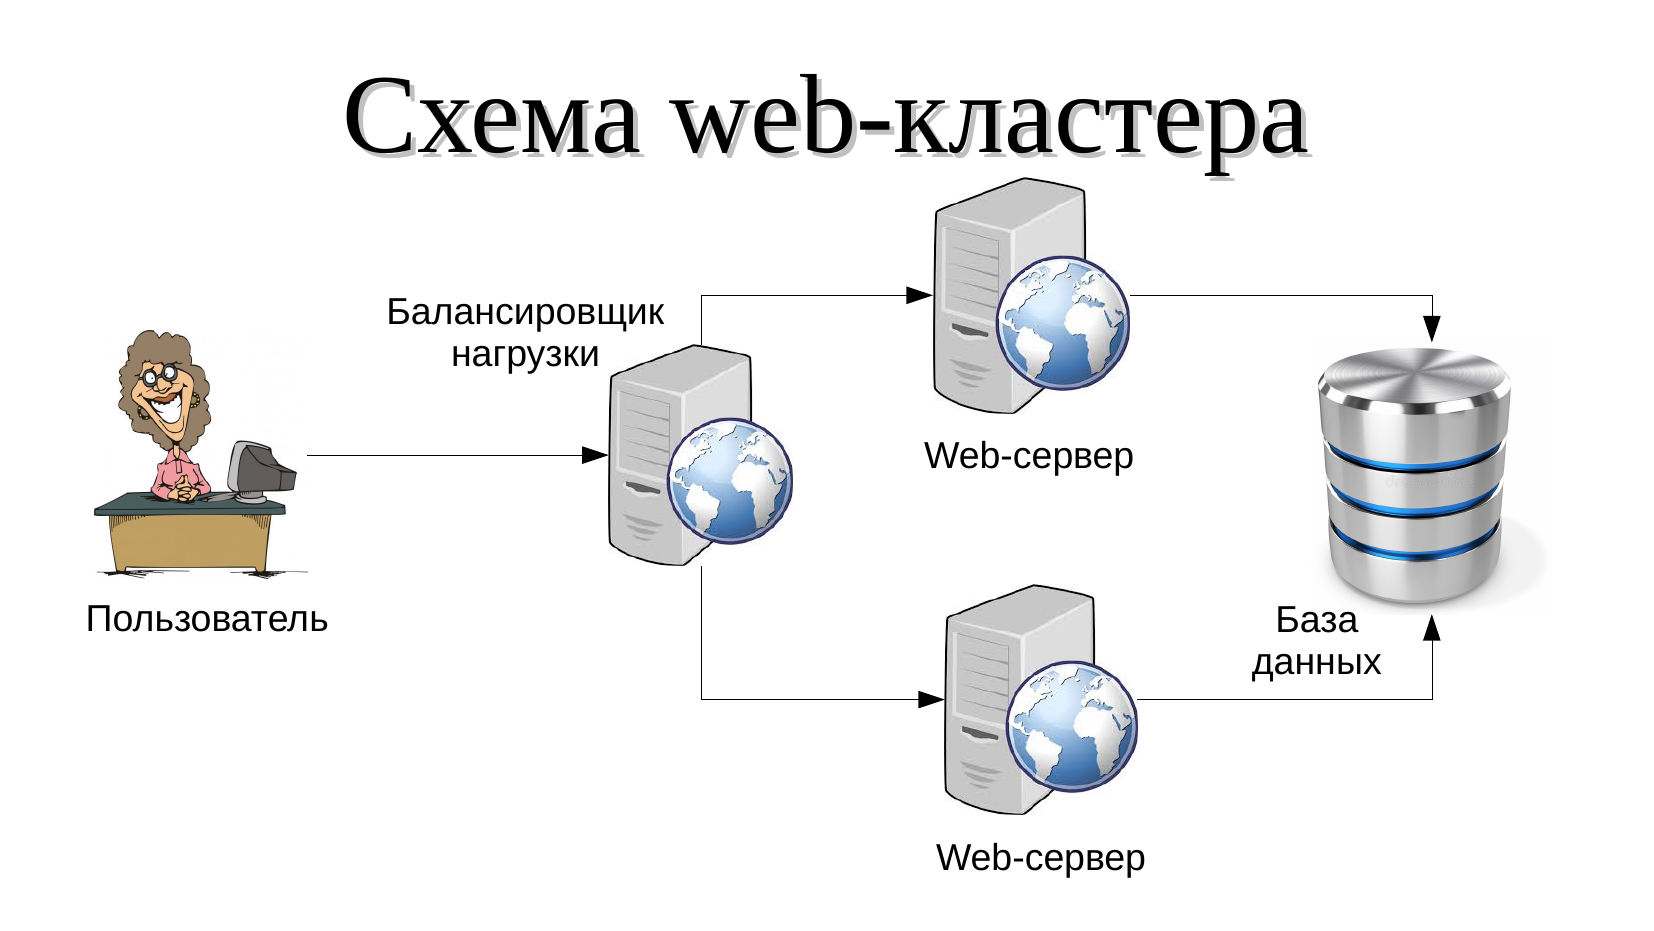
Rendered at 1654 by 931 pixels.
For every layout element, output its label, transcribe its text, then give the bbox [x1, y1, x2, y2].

text_box Балансировщик нагрузки [366, 283, 686, 383]
picture [944, 584, 1138, 815]
text_box Пользователь [70, 590, 355, 648]
text_box База данных [1228, 591, 1406, 699]
picture [933, 177, 1130, 414]
picture [1311, 342, 1553, 615]
title Схема web-кластера [82, 37, 1571, 193]
text_box Web-сервер [909, 427, 1158, 485]
text_box Web-сервер [921, 829, 1170, 886]
picture [608, 344, 793, 566]
picture [94, 330, 308, 579]
